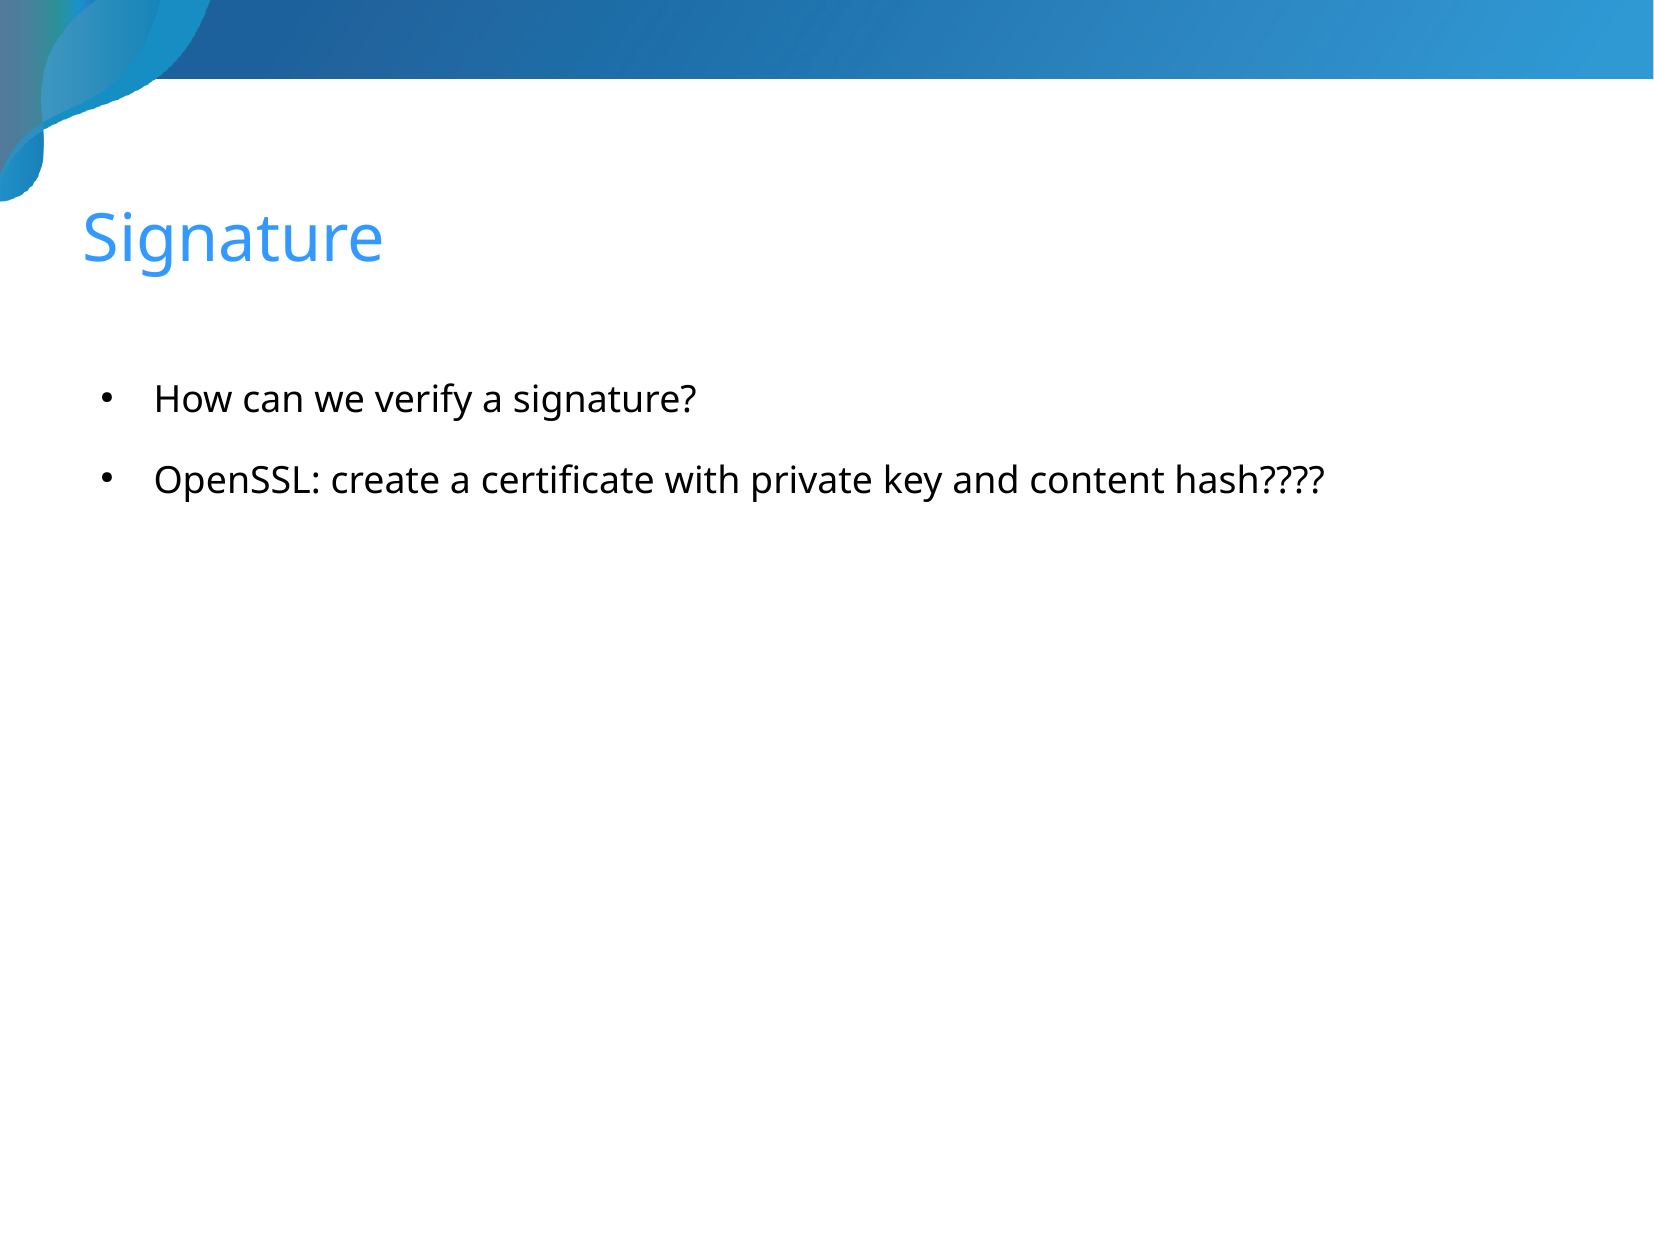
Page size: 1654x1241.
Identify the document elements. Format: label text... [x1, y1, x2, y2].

list How can we verify a signature? OpenSSL: create a certificate with private key and content hash???? [82, 372, 1576, 1093]
picture [0, 0, 1654, 1241]
title Signature [82, 132, 1571, 340]
